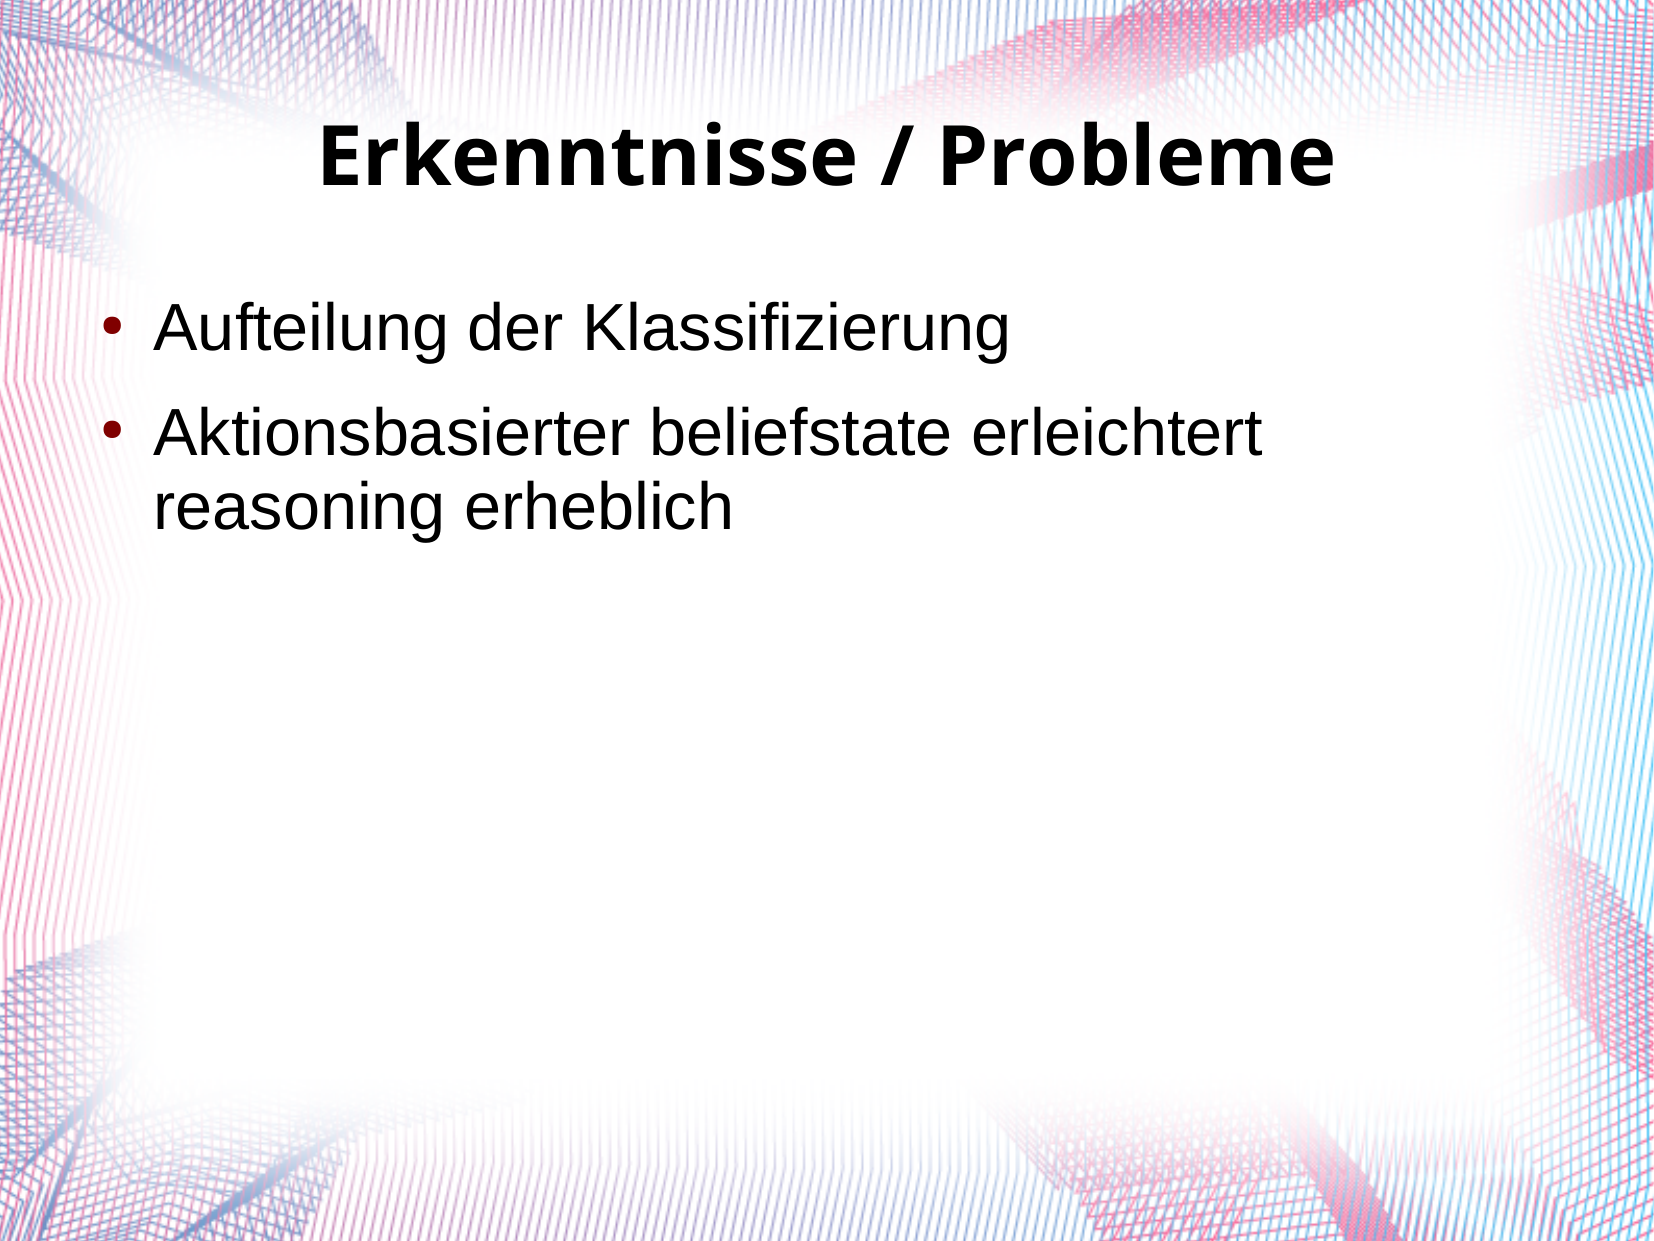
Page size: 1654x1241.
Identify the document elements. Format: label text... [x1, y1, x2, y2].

list Aufteilung der Klassifizierung Aktionsbasierter beliefstate erleichtert reasoning erheblich [82, 290, 1571, 1109]
picture [0, 0, 1654, 1241]
title Erkenntnisse / Probleme [82, 49, 1571, 257]
